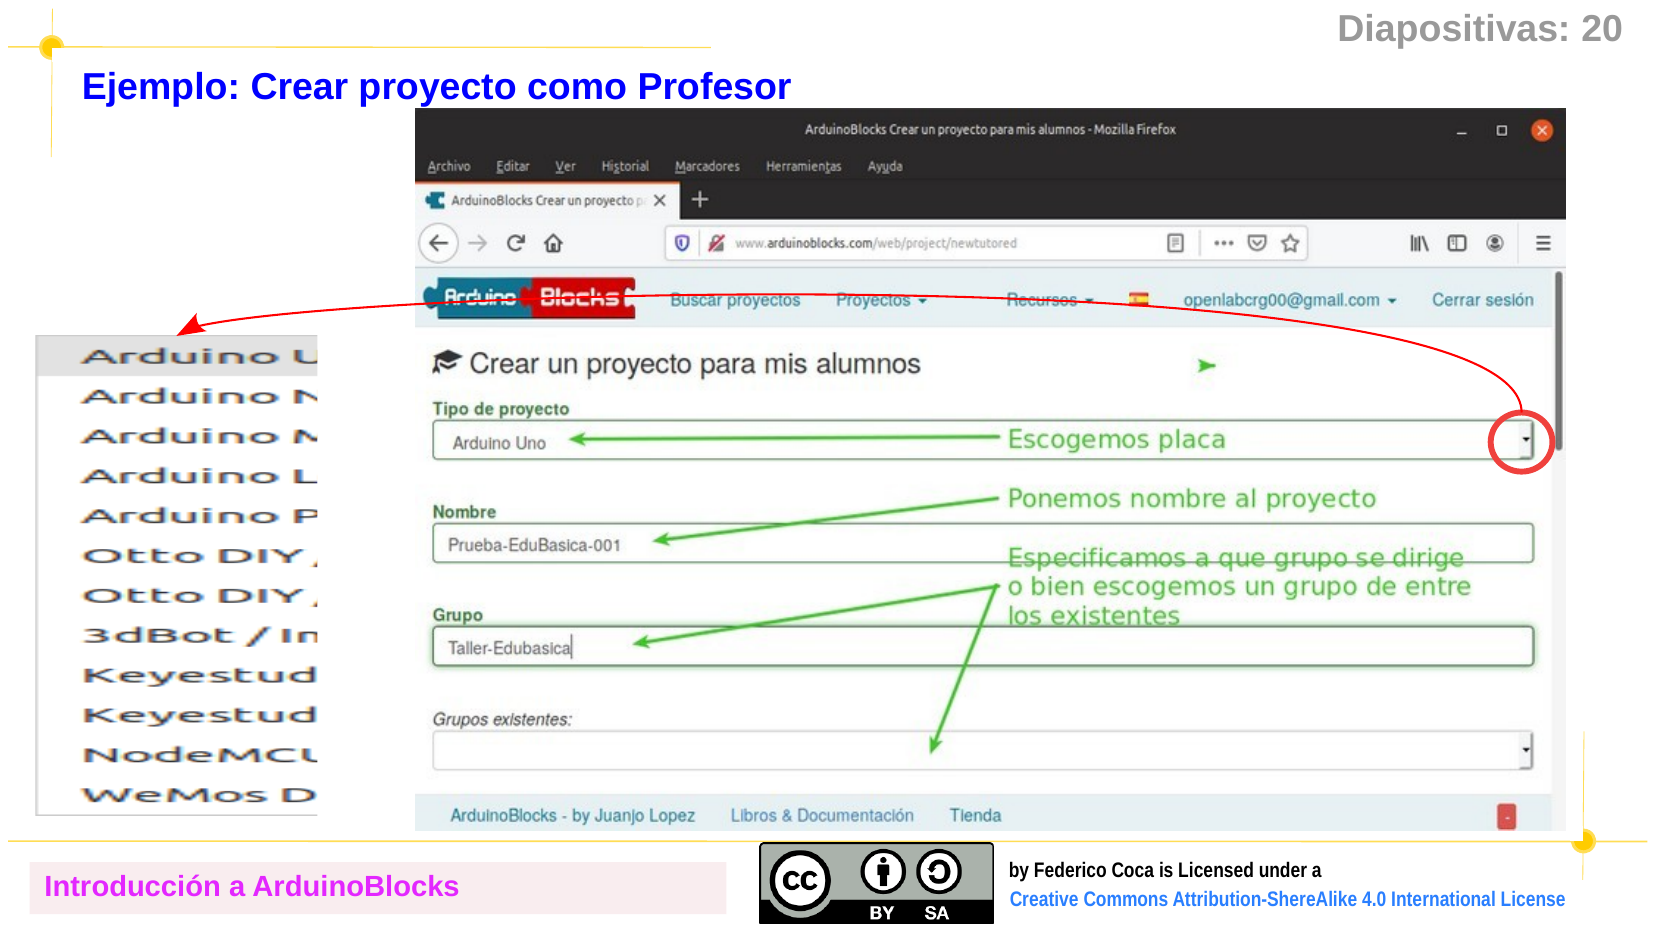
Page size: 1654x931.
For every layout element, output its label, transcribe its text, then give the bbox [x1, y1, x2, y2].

picture [1494, 416, 1549, 468]
text_box Diapositivas: 20 [1322, 0, 1644, 57]
text_box Introducción a ArduinoBlocks [29, 862, 727, 915]
picture [35, 335, 318, 817]
picture [415, 108, 1566, 831]
text_box Ejemplo: Crear proyecto como Profesor [67, 58, 1207, 116]
